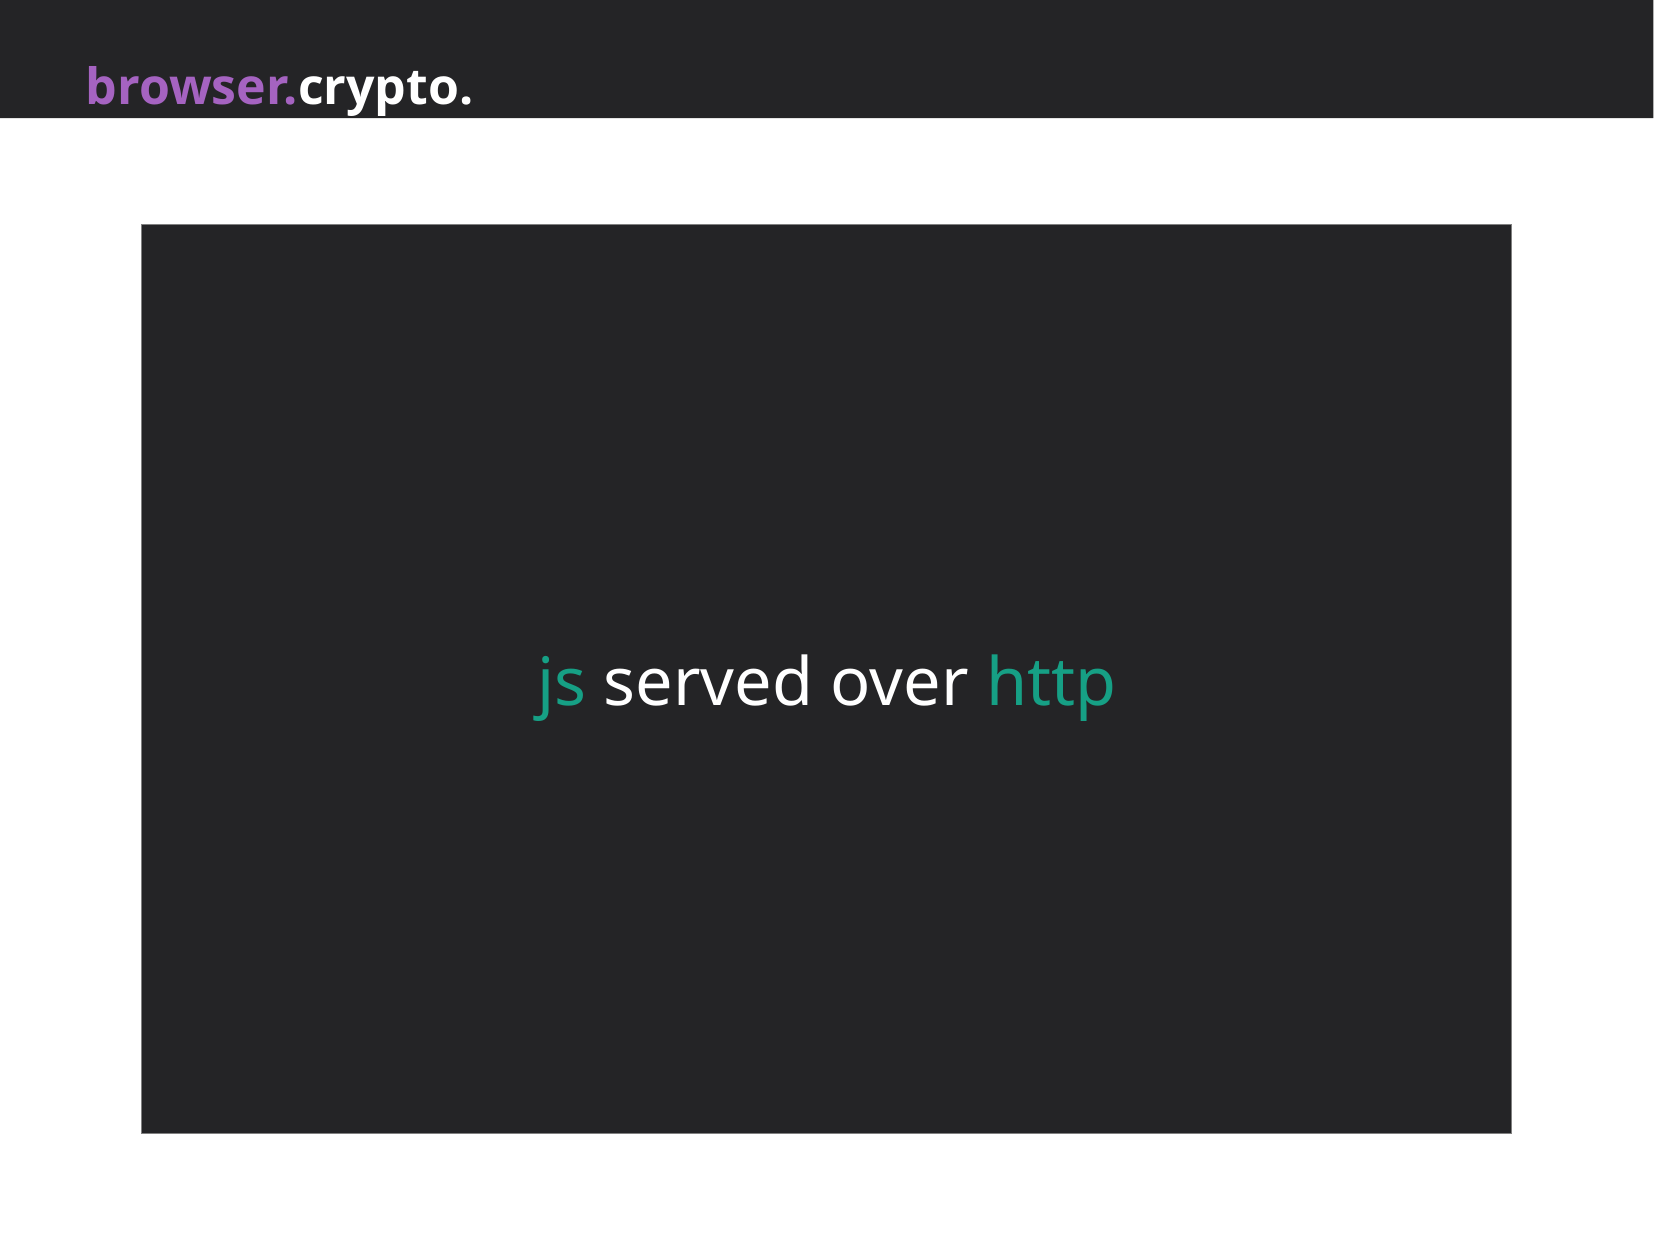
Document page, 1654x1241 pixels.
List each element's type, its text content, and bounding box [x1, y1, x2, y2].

text_box [0, 0, 1654, 119]
text_box js served over http [141, 224, 1512, 1134]
text_box [165, 531, 1441, 1087]
text_box browser.crypto. [70, 43, 567, 119]
